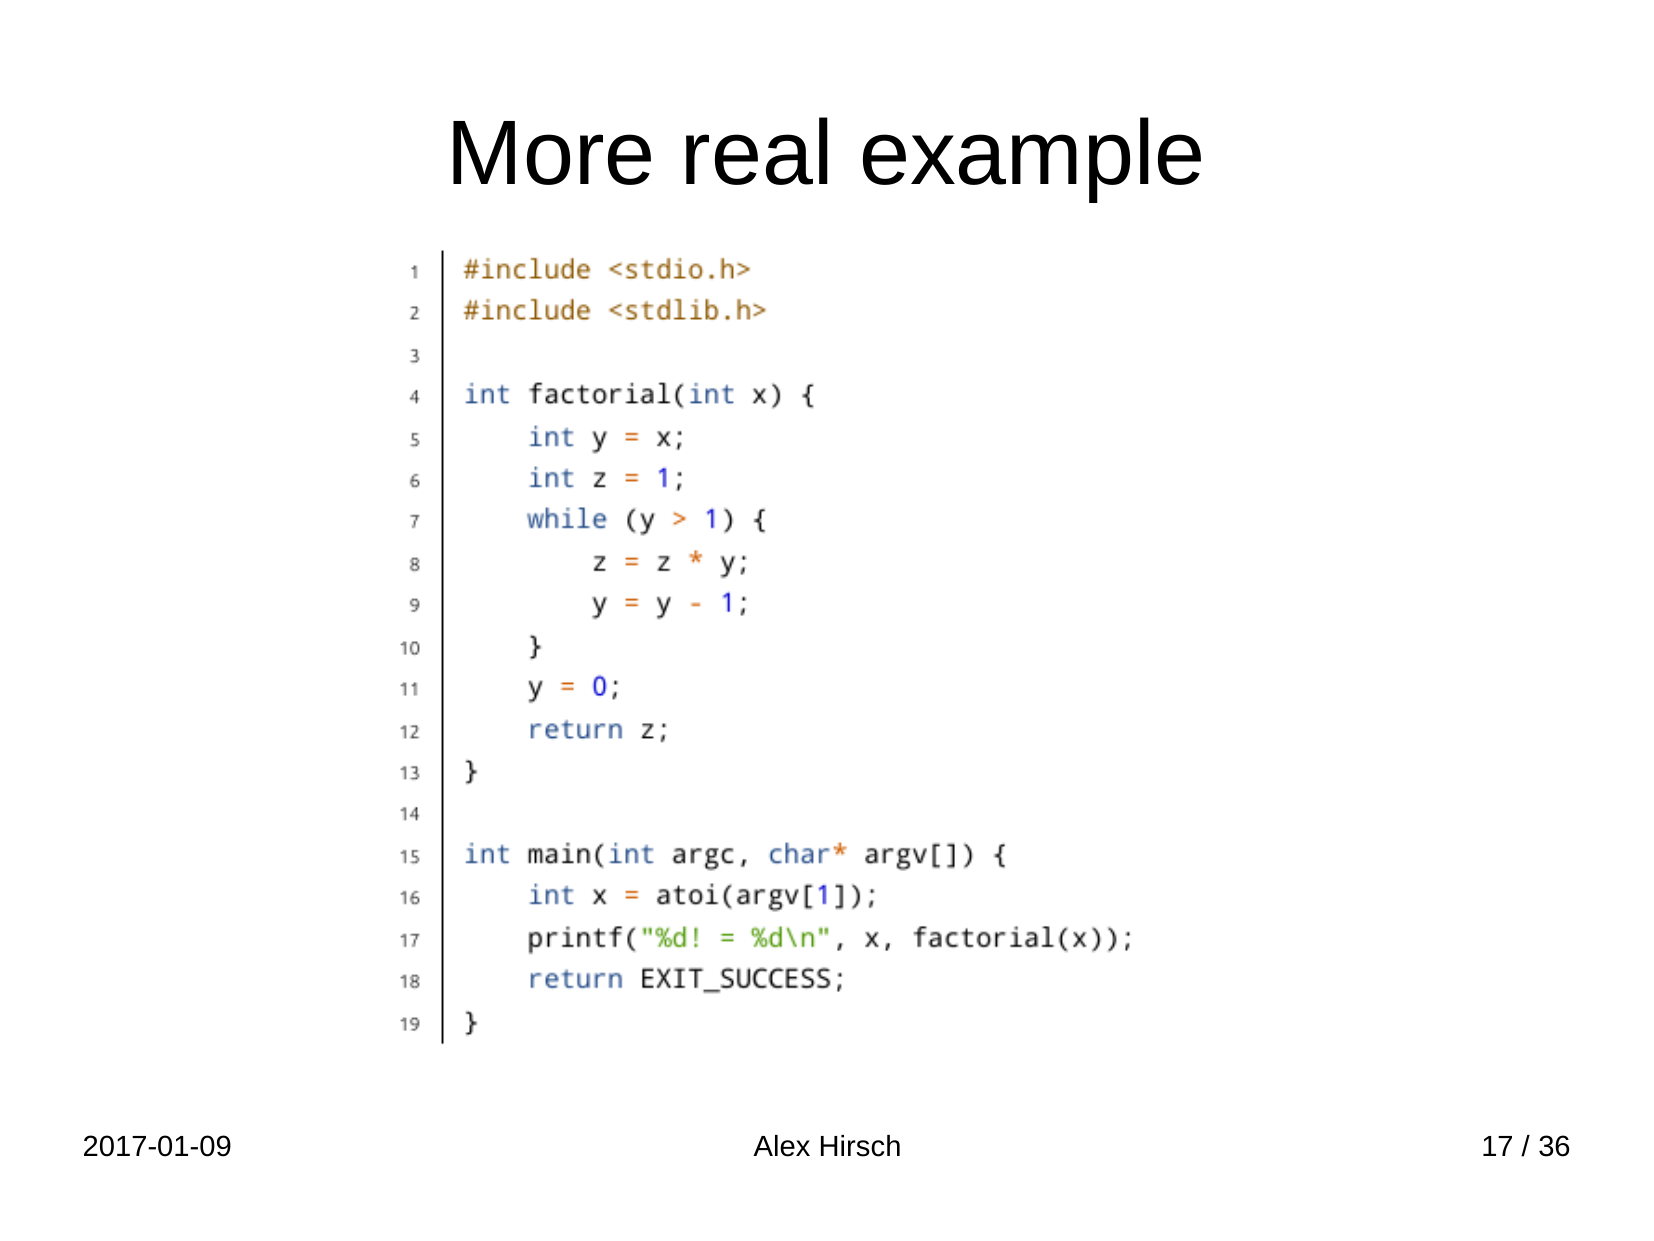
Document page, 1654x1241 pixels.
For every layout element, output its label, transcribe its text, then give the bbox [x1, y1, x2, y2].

picture [390, 238, 1152, 1059]
title More real example [82, 49, 1571, 257]
